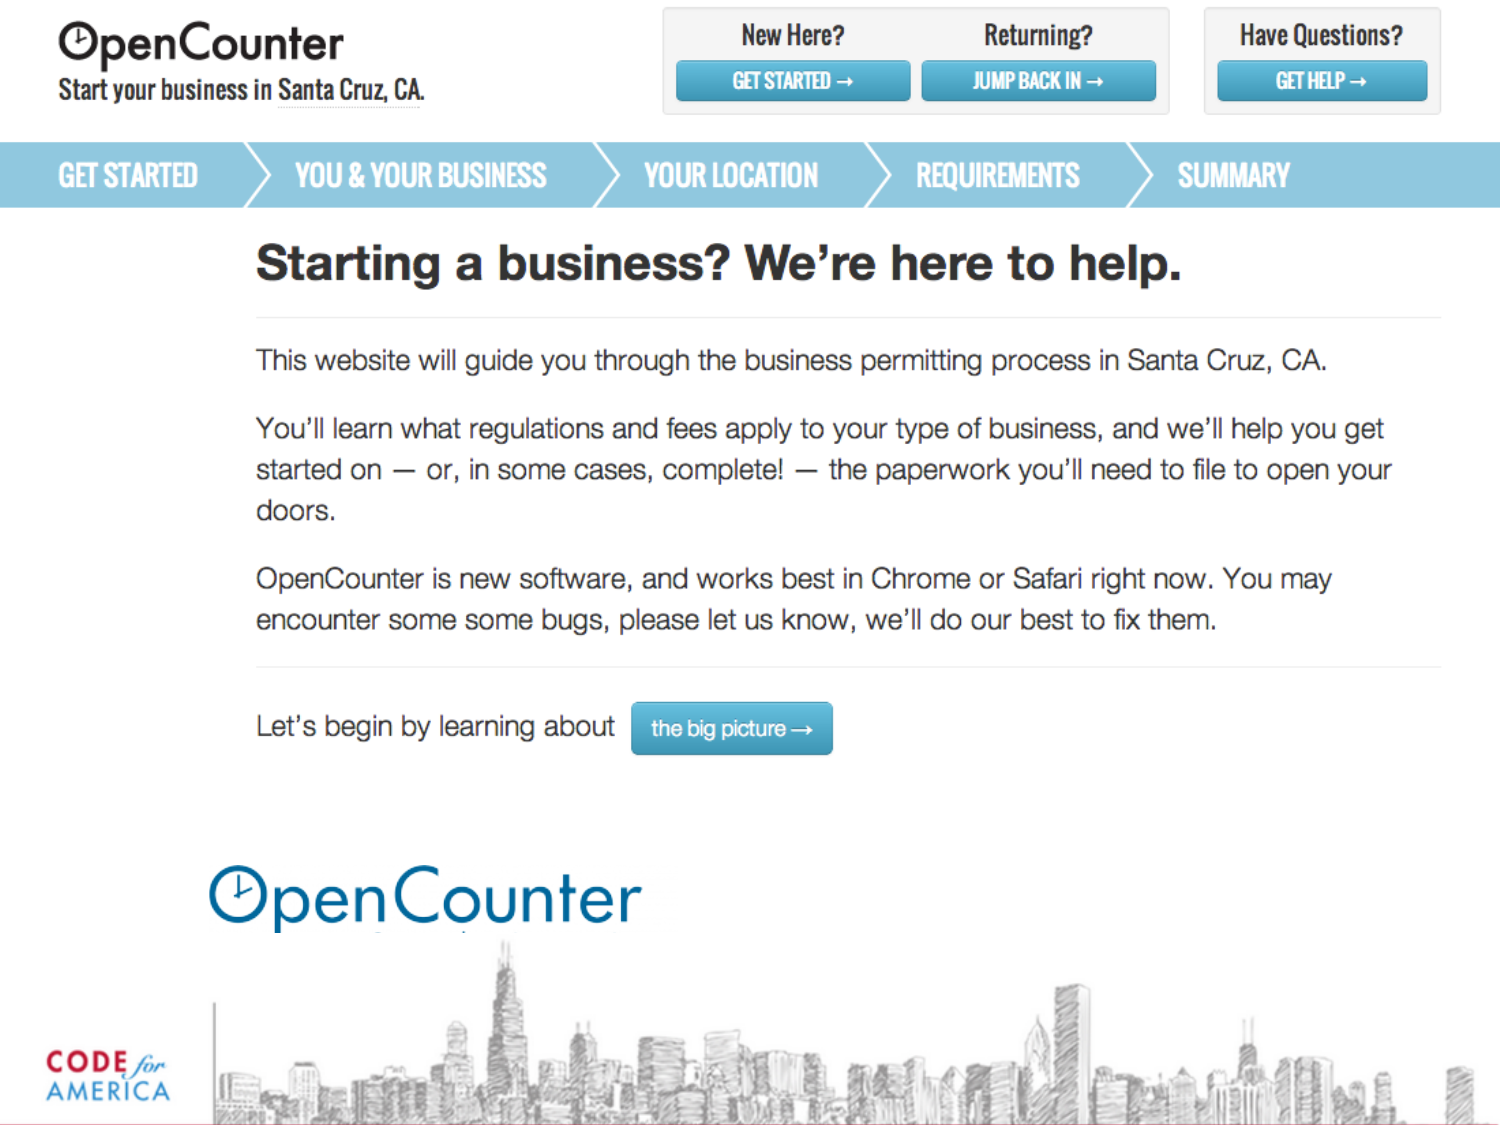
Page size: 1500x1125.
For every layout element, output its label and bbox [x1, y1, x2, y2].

text_box [0, 865, 1500, 1125]
text_box [0, 0, 1500, 789]
